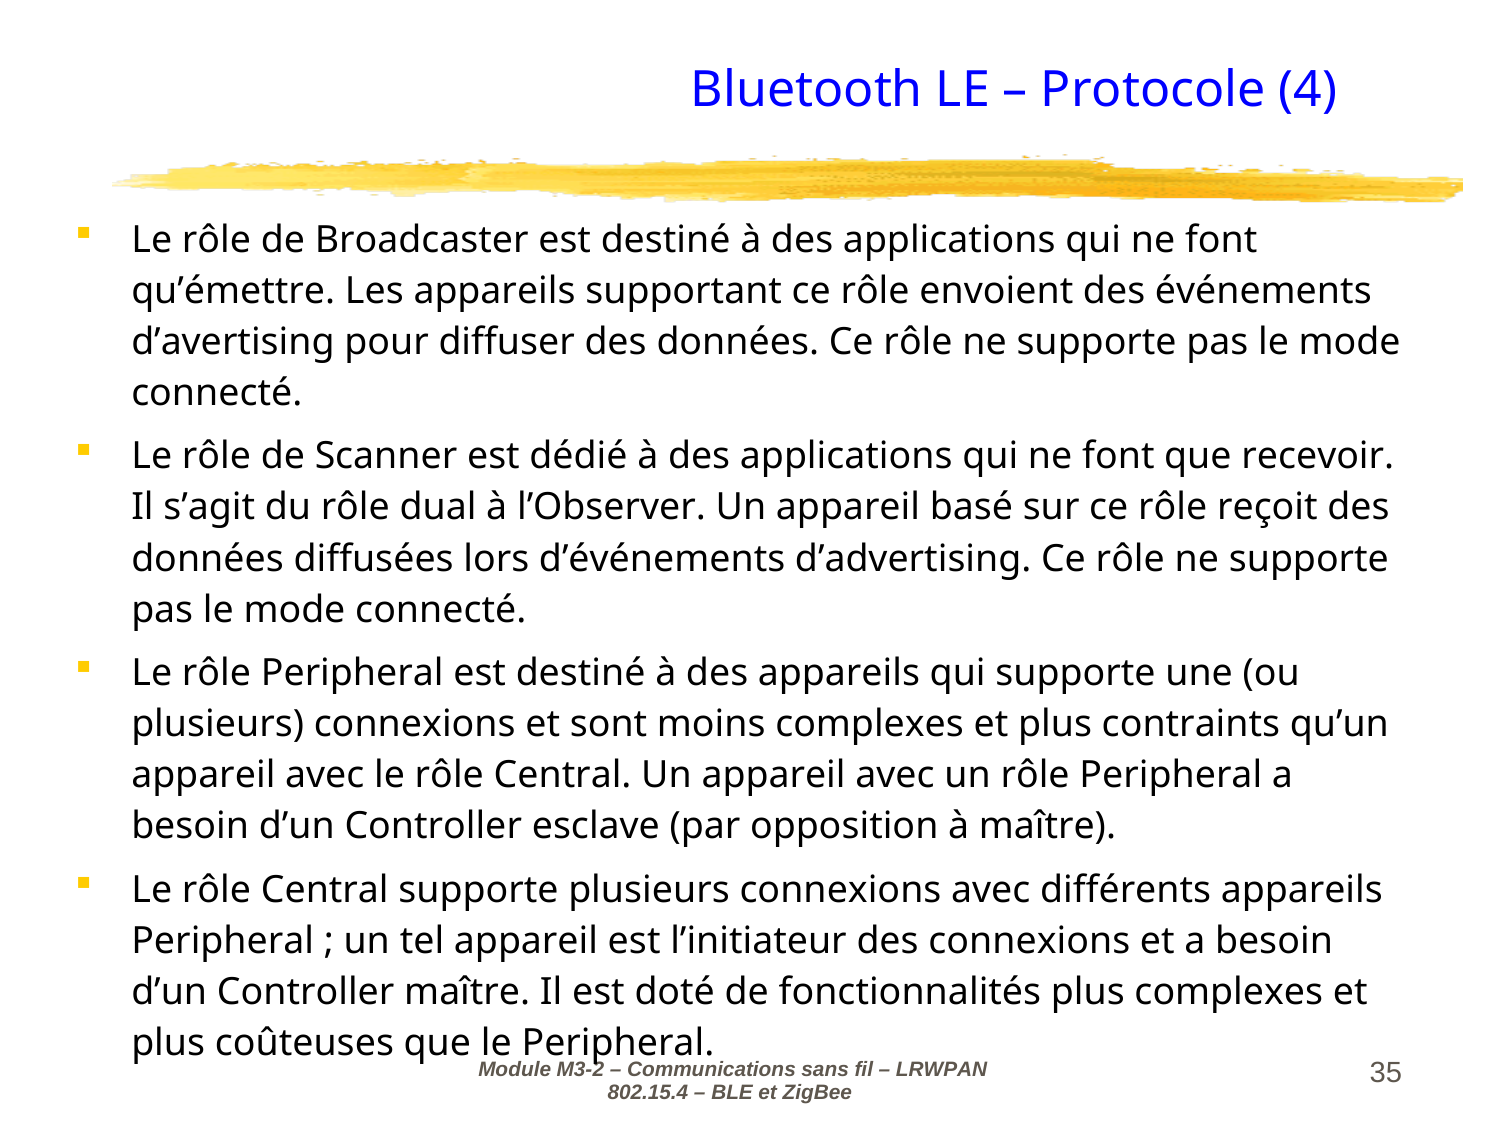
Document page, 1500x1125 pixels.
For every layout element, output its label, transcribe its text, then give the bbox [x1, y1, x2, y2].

picture [112, 149, 1463, 213]
title Bluetooth LE – Protocole (4) [62, 37, 1338, 138]
list Le rôle de Broadcaster est destiné à des applications qui ne font qu’émettre. Les appareils supportant ce rôle envoient des événements d’avertising pour diffuser des données. Ce rôle ne supporte pas le mode connecté. Le rôle de Scanner est dédié à des applications qui ne font que recevoir. Il s’agit du rôle dual à l’Observer. Un appareil basé sur ce rôle reçoit des données diffusées lors d’événements d’advertising. Ce rôle ne supporte pas le mode connecté. Le rôle Peripheral est destiné à des appareils qui supporte une (ou plusieurs) connexions et sont moins complexes et plus contraints qu’un appareil avec le rôle Central. Un appareil avec un rôle Peripheral a besoin d’un Controller esclave (par opposition à maître). Le rôle Central supporte plusieurs connexions avec différents appareils Peripheral ; un tel appareil est l’initiateur des connexions et a besoin d’un Controller maître. Il est doté de fonctionnalités plus complexes et plus coûteuses que le Peripheral. [74, 212, 1417, 998]
